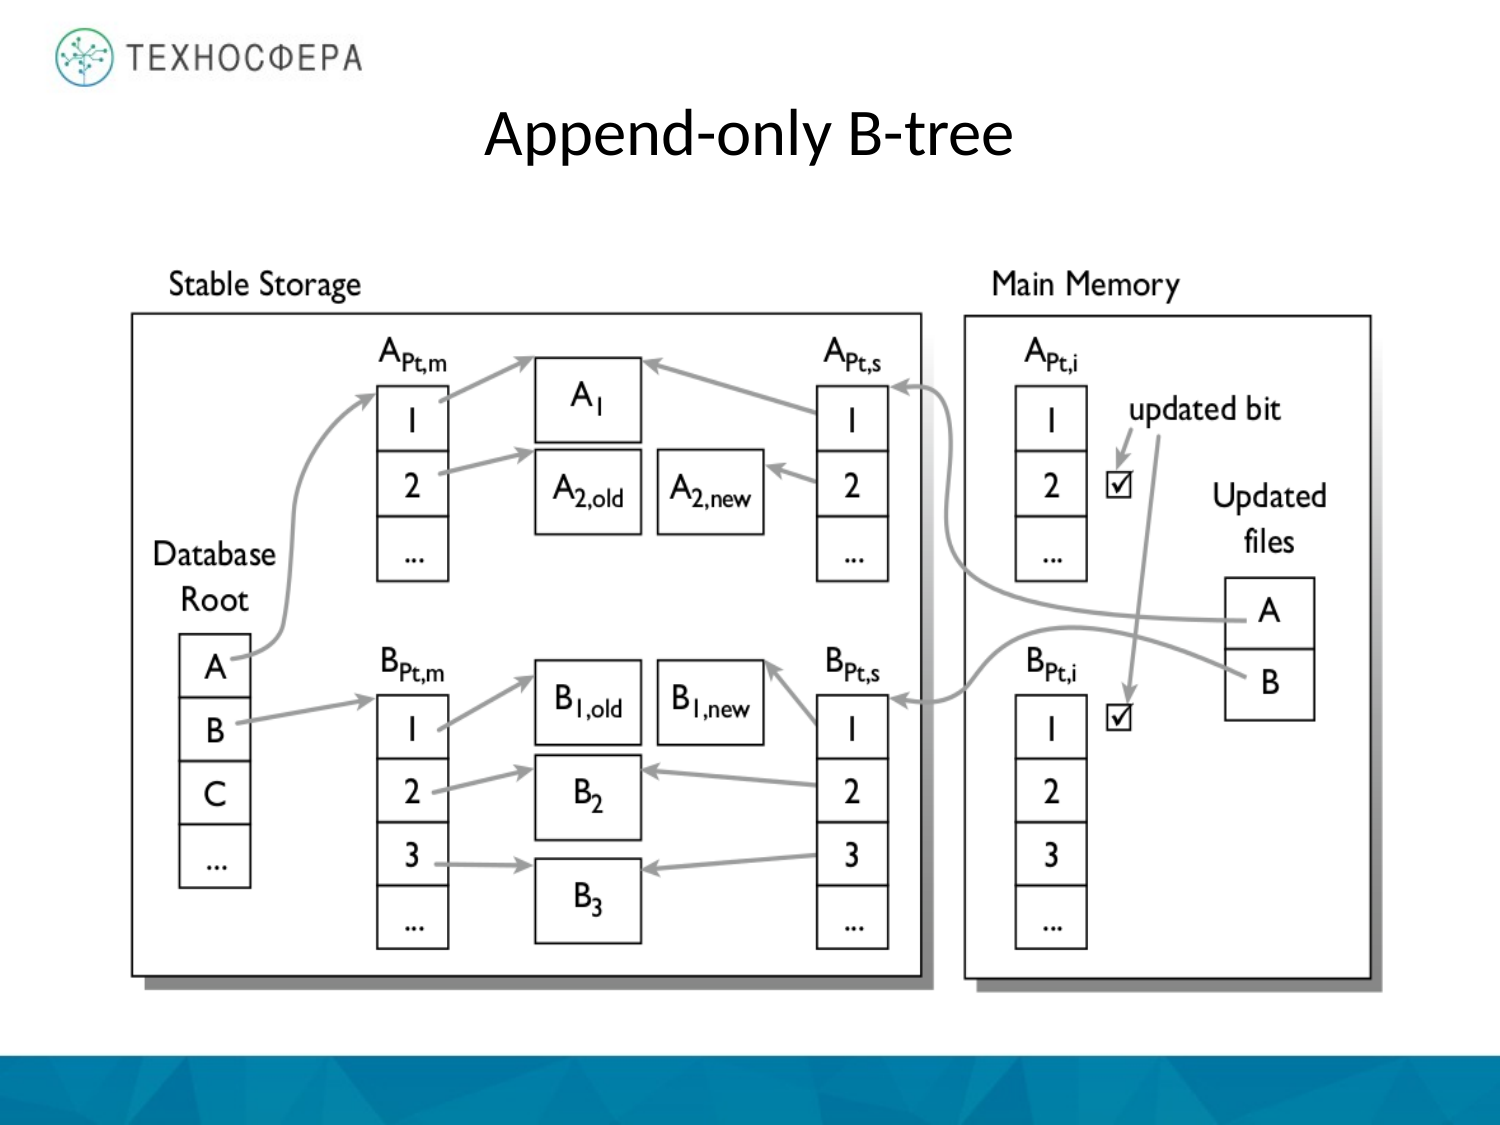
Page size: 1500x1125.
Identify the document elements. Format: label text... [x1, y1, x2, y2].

picture [0, 0, 1500, 1057]
title Append-only B-tree [75, 45, 1425, 233]
